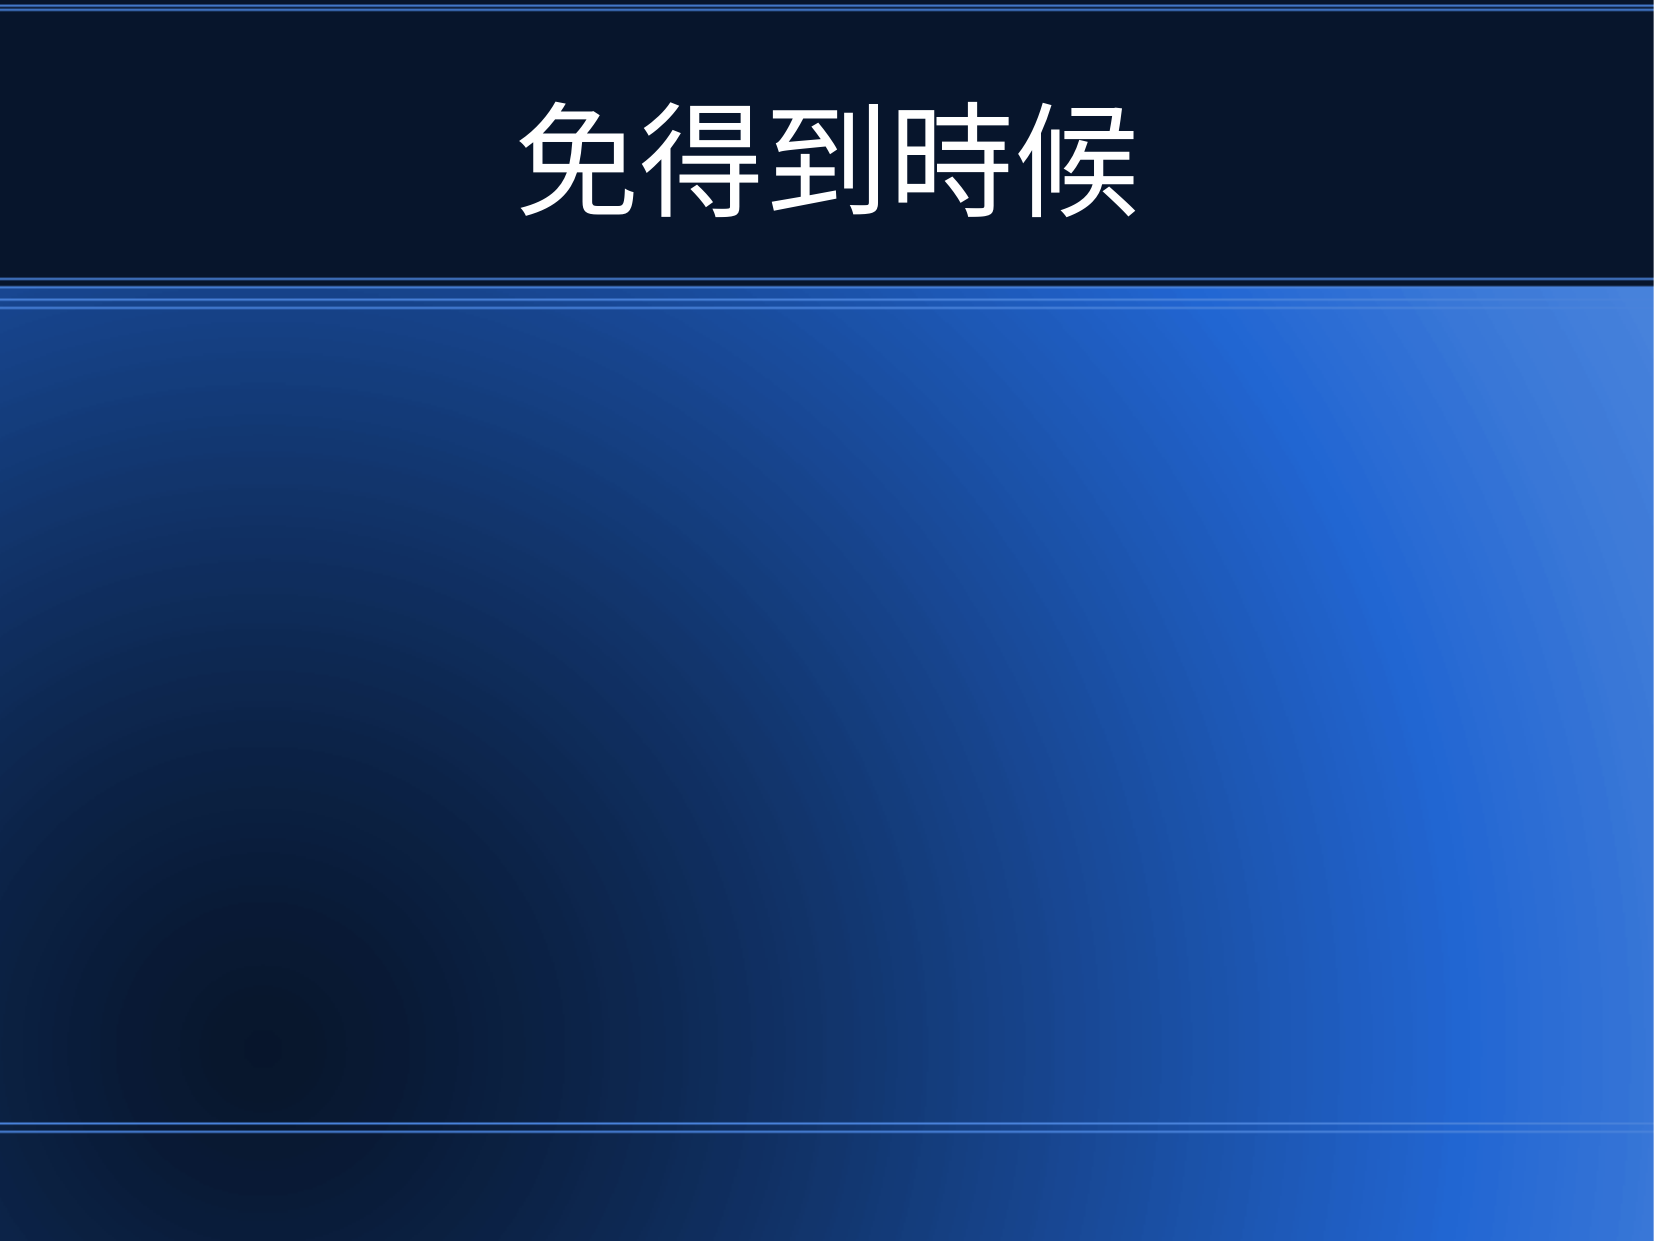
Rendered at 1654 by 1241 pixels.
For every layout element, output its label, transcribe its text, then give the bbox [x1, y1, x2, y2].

title 免得到時候 [82, 49, 1571, 257]
picture [0, 0, 1654, 1241]
